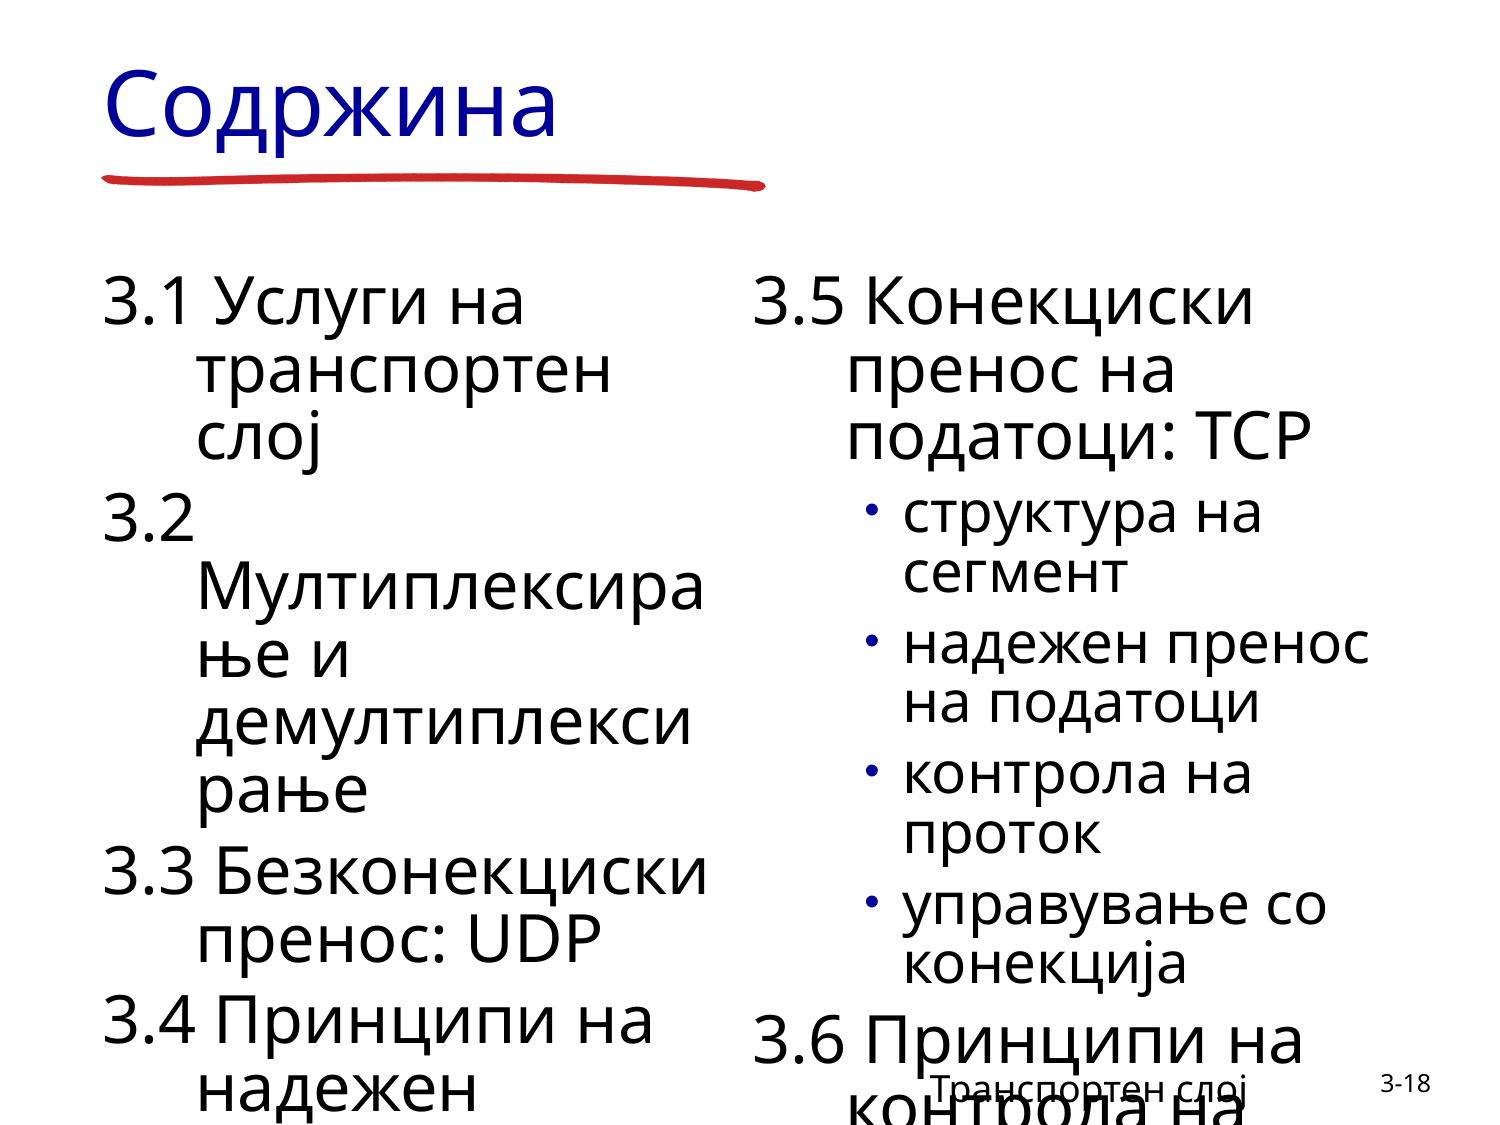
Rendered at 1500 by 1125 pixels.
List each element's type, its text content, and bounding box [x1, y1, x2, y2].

list 3.1 Услуги на транспортен слој 3.2 Мултиплексирање и демултиплексирање 3.3 Безконекциски пренос: UDP 3.4 Принципи на надежен пренос на податоци [87, 262, 737, 1025]
footer Транспортен слој [914, 1057, 1390, 1105]
slide_number 3-<number> [1365, 1060, 1477, 1106]
title Содржина [87, 37, 1363, 225]
list 3.5 Конекциски пренос на податоци: TCP структура на сегмент надежен пренос на податоци контрола на проток управување со конекција 3.6 Принципи на контрола на застој 3.7 TCP контрола на застој [737, 262, 1435, 1025]
